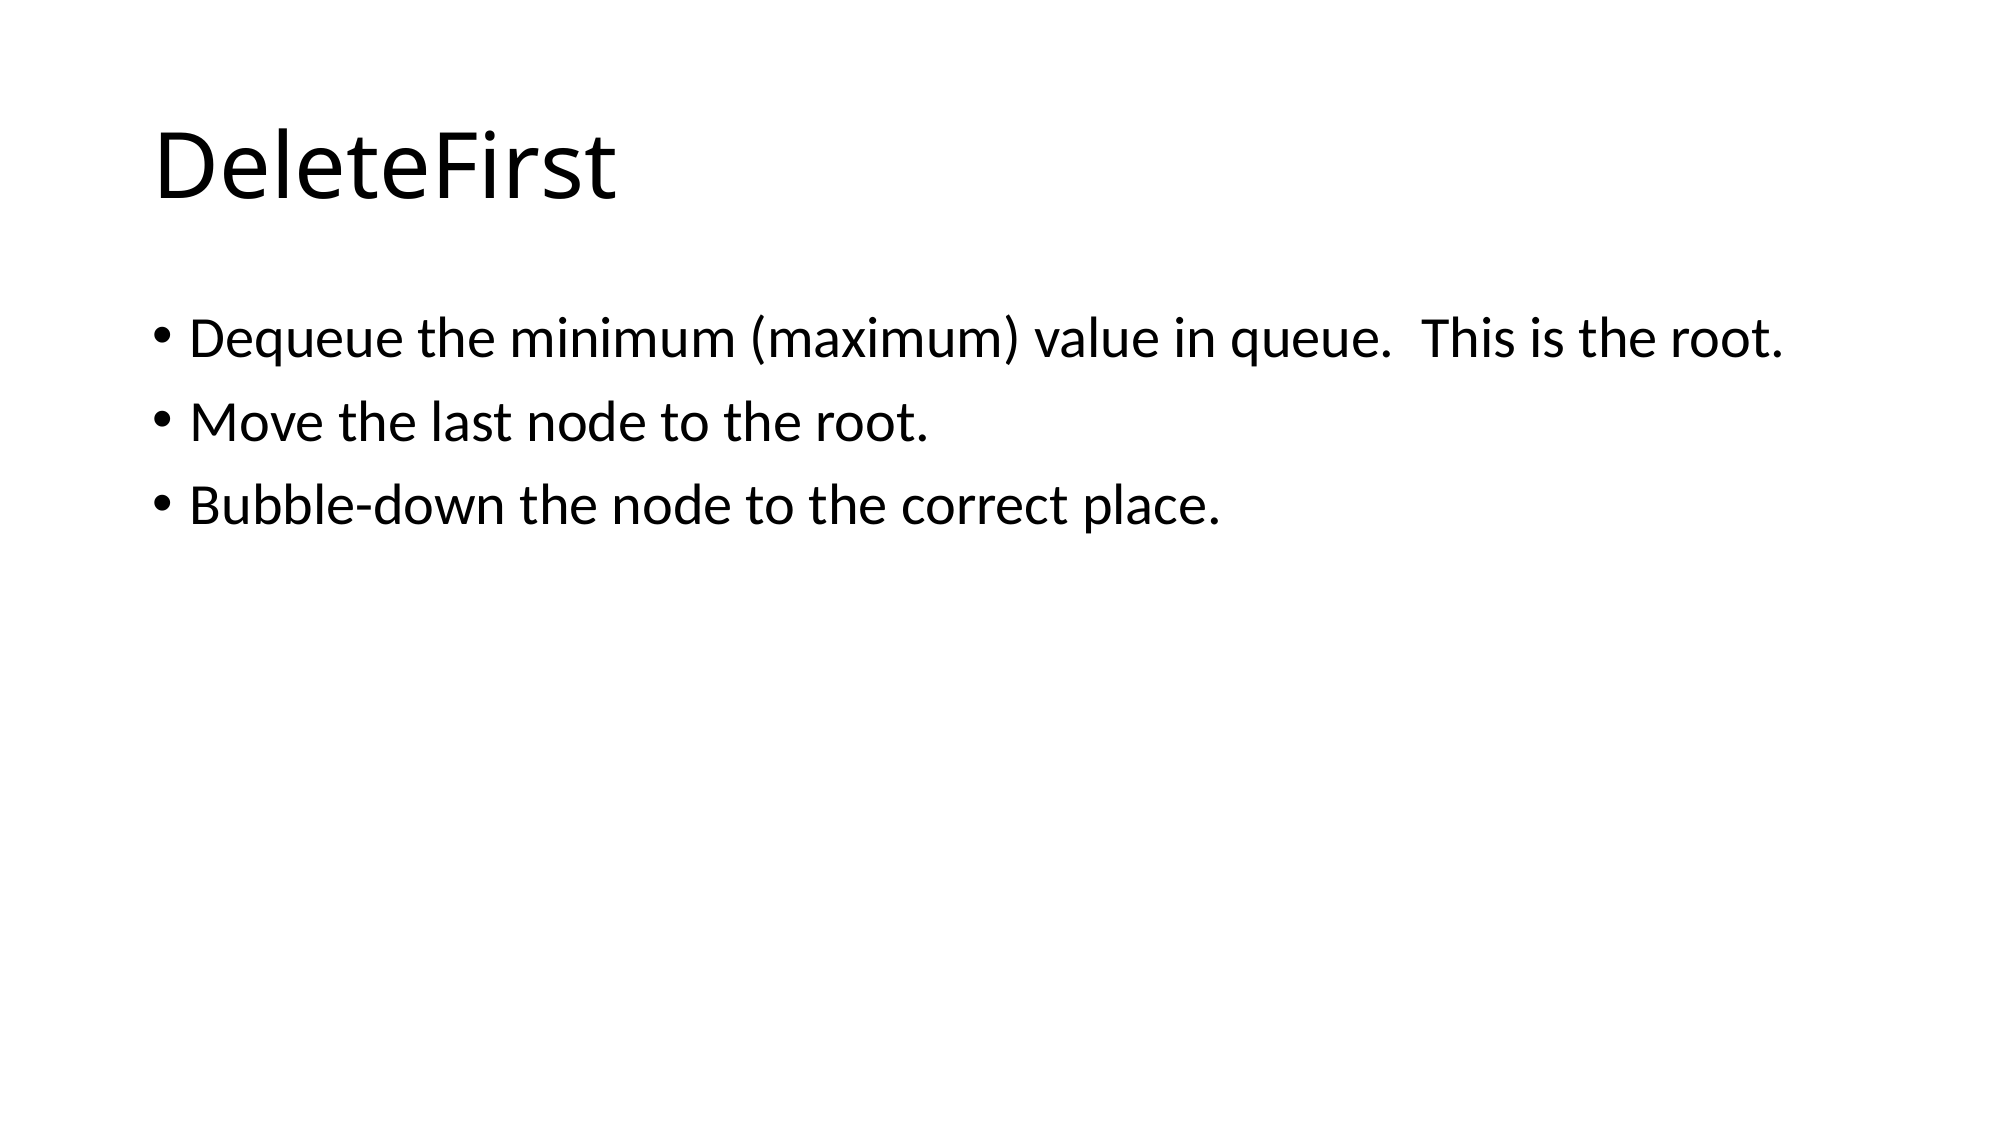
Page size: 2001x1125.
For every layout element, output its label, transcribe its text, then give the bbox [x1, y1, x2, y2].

title DeleteFirst [137, 59, 1863, 278]
list Dequeue the minimum (maximum) value in queue. This is the root. Move the last node to the root. Bubble-down the node to the correct place. [137, 299, 1863, 1014]
